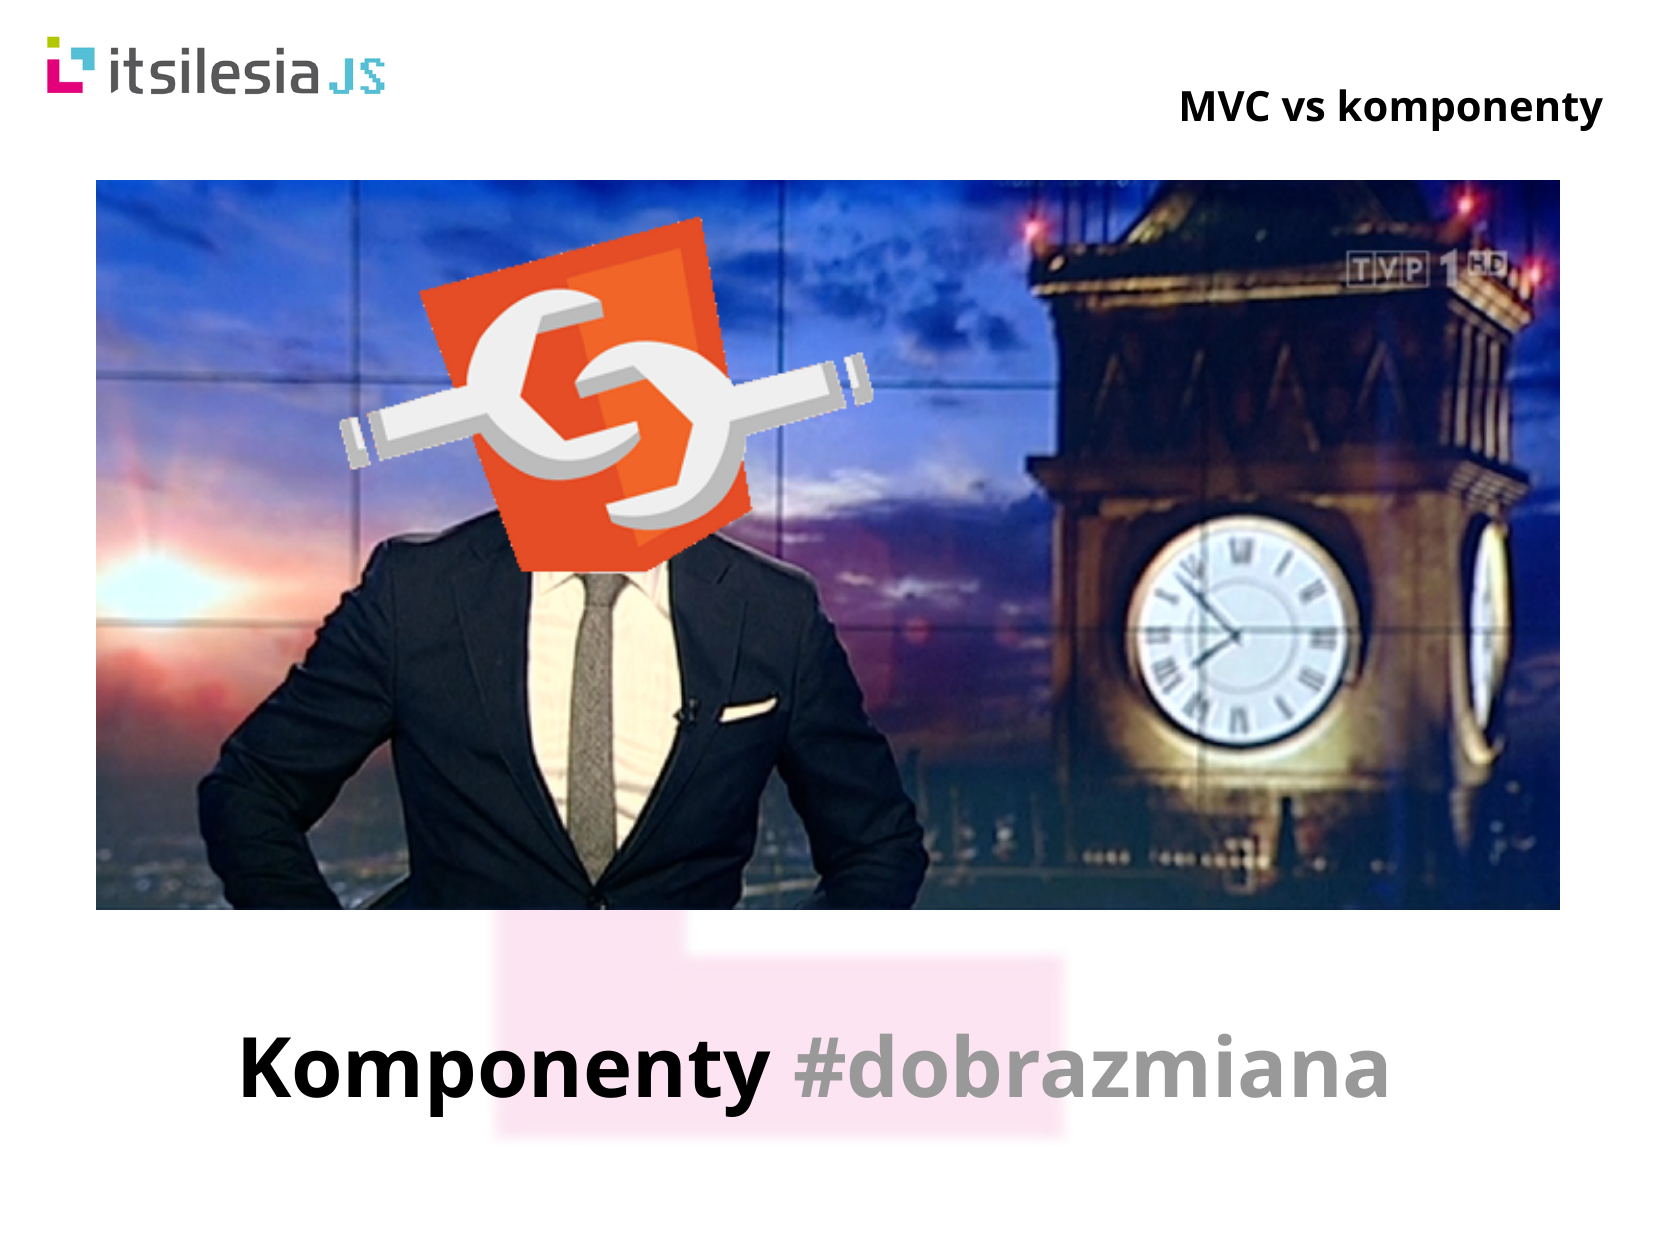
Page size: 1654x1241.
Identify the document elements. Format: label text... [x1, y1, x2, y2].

picture [0, 0, 1654, 1241]
text_box Komponenty #dobrazmiana [94, 944, 1536, 1060]
text_box MVC vs komponenty [177, 41, 1619, 136]
